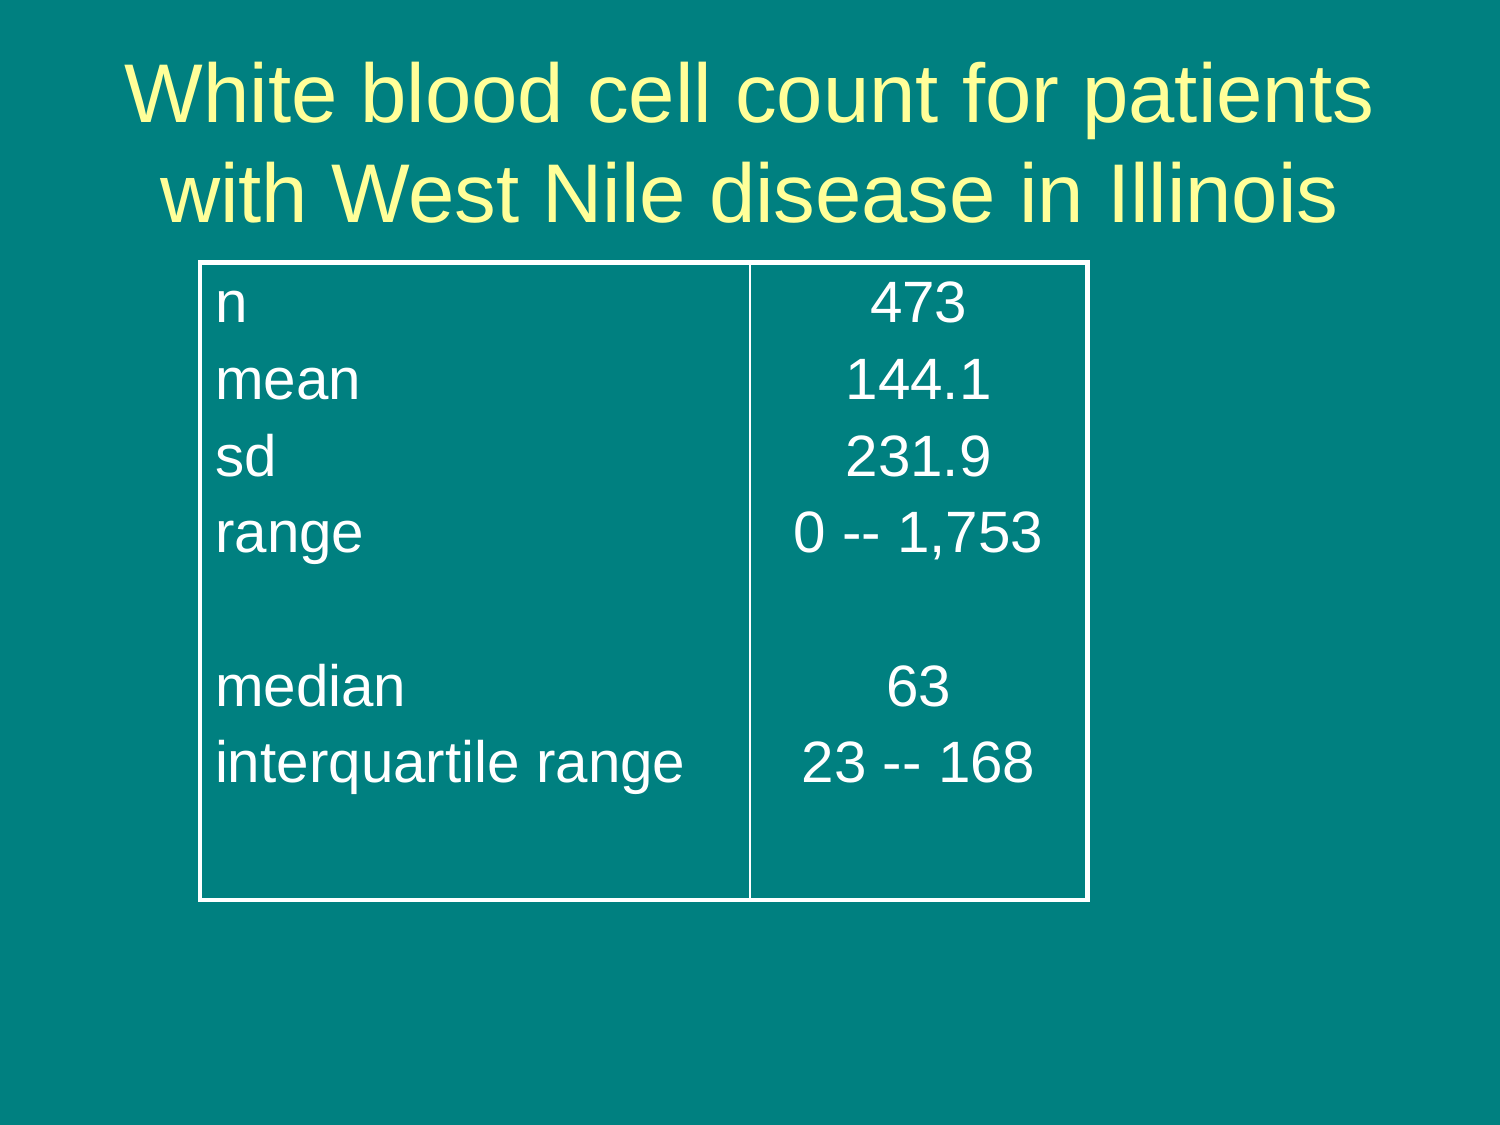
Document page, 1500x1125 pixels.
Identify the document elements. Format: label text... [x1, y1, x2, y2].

table_header n mean sd range median interquartile range [202, 265, 749, 898]
table_header 473 144.1 231.9 0 -- 1,753 63 23 -- 168 [751, 265, 1085, 898]
title White blood cell count for patients with West Nile disease in Illinois [75, 45, 1425, 233]
